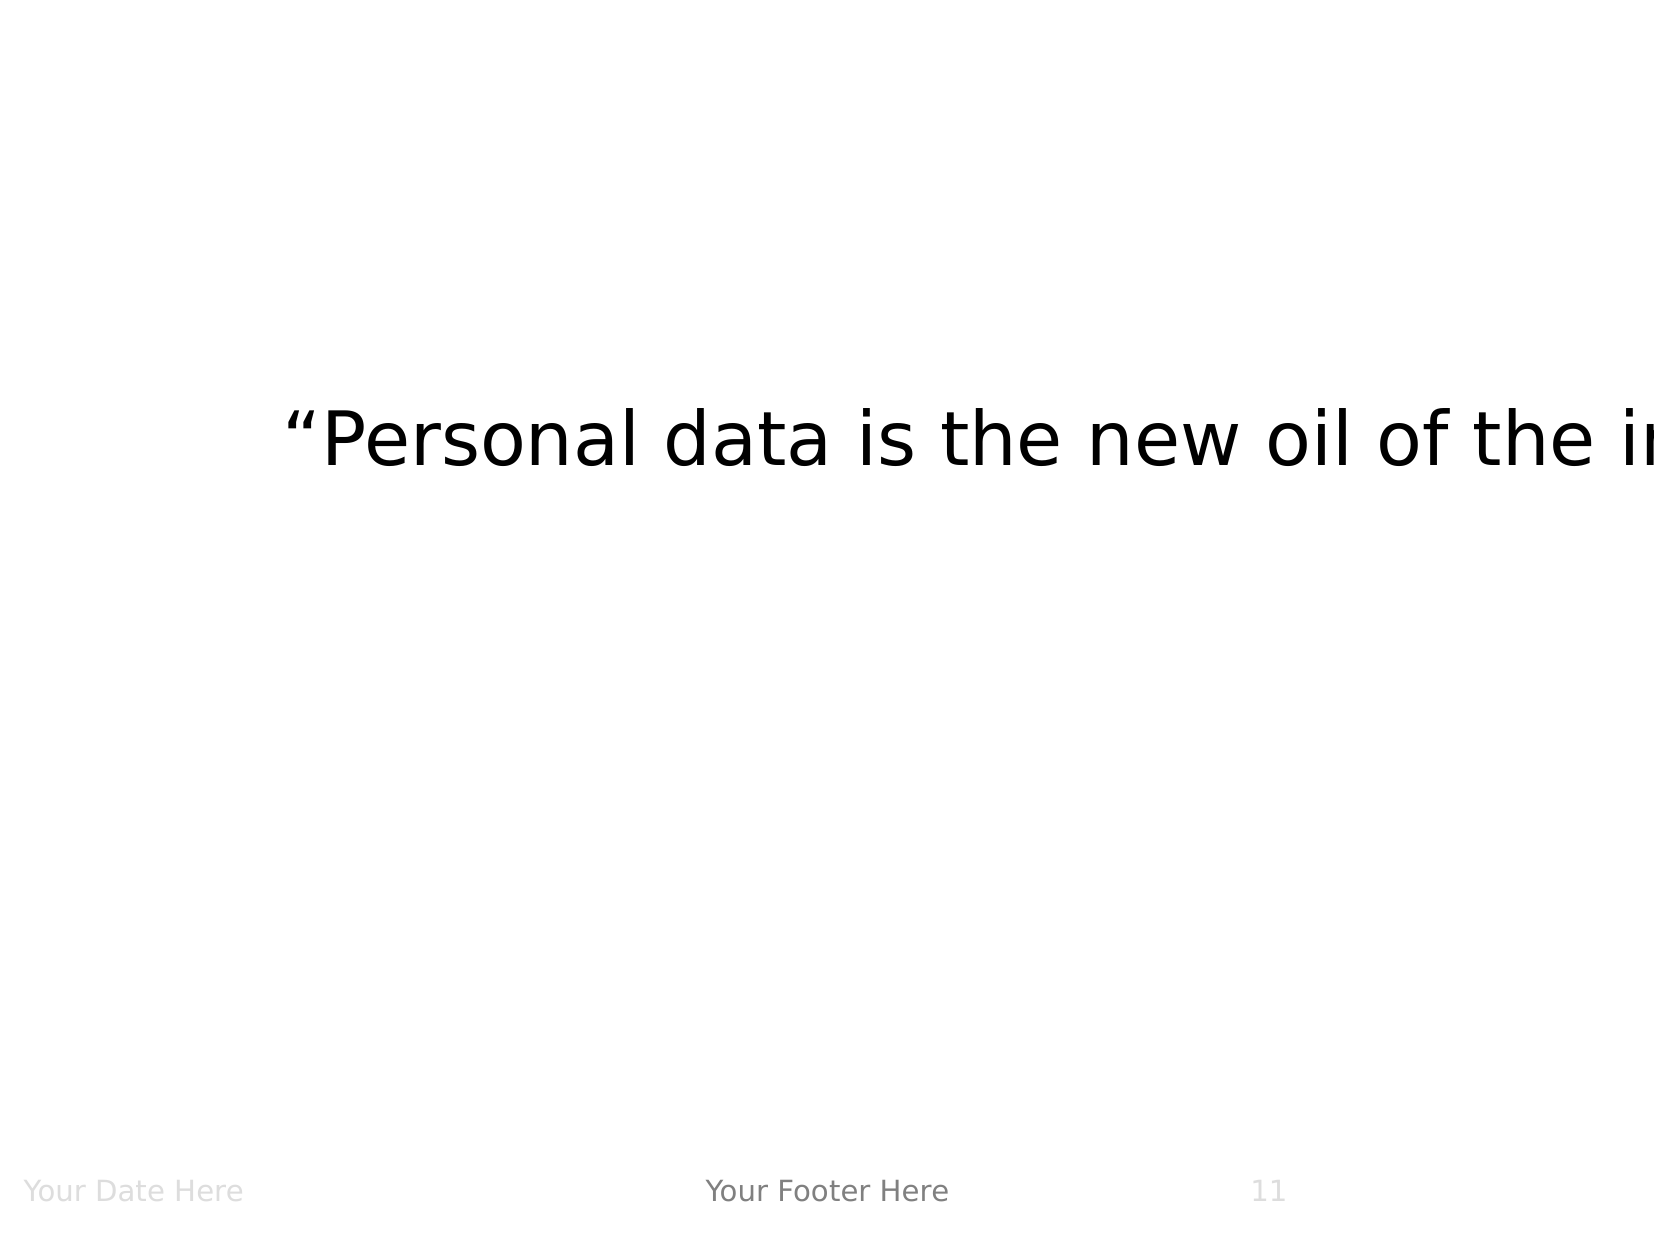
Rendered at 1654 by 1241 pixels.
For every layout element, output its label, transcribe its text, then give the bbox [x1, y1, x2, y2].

text_box “Personal data is the new oil of the internet and the new currency of the digital world.” [268, 388, 1460, 654]
text_box Your Footer Here [565, 1172, 1090, 1241]
text_box Your Date Here [23, 1172, 409, 1241]
text_box [1250, 1172, 1636, 1241]
